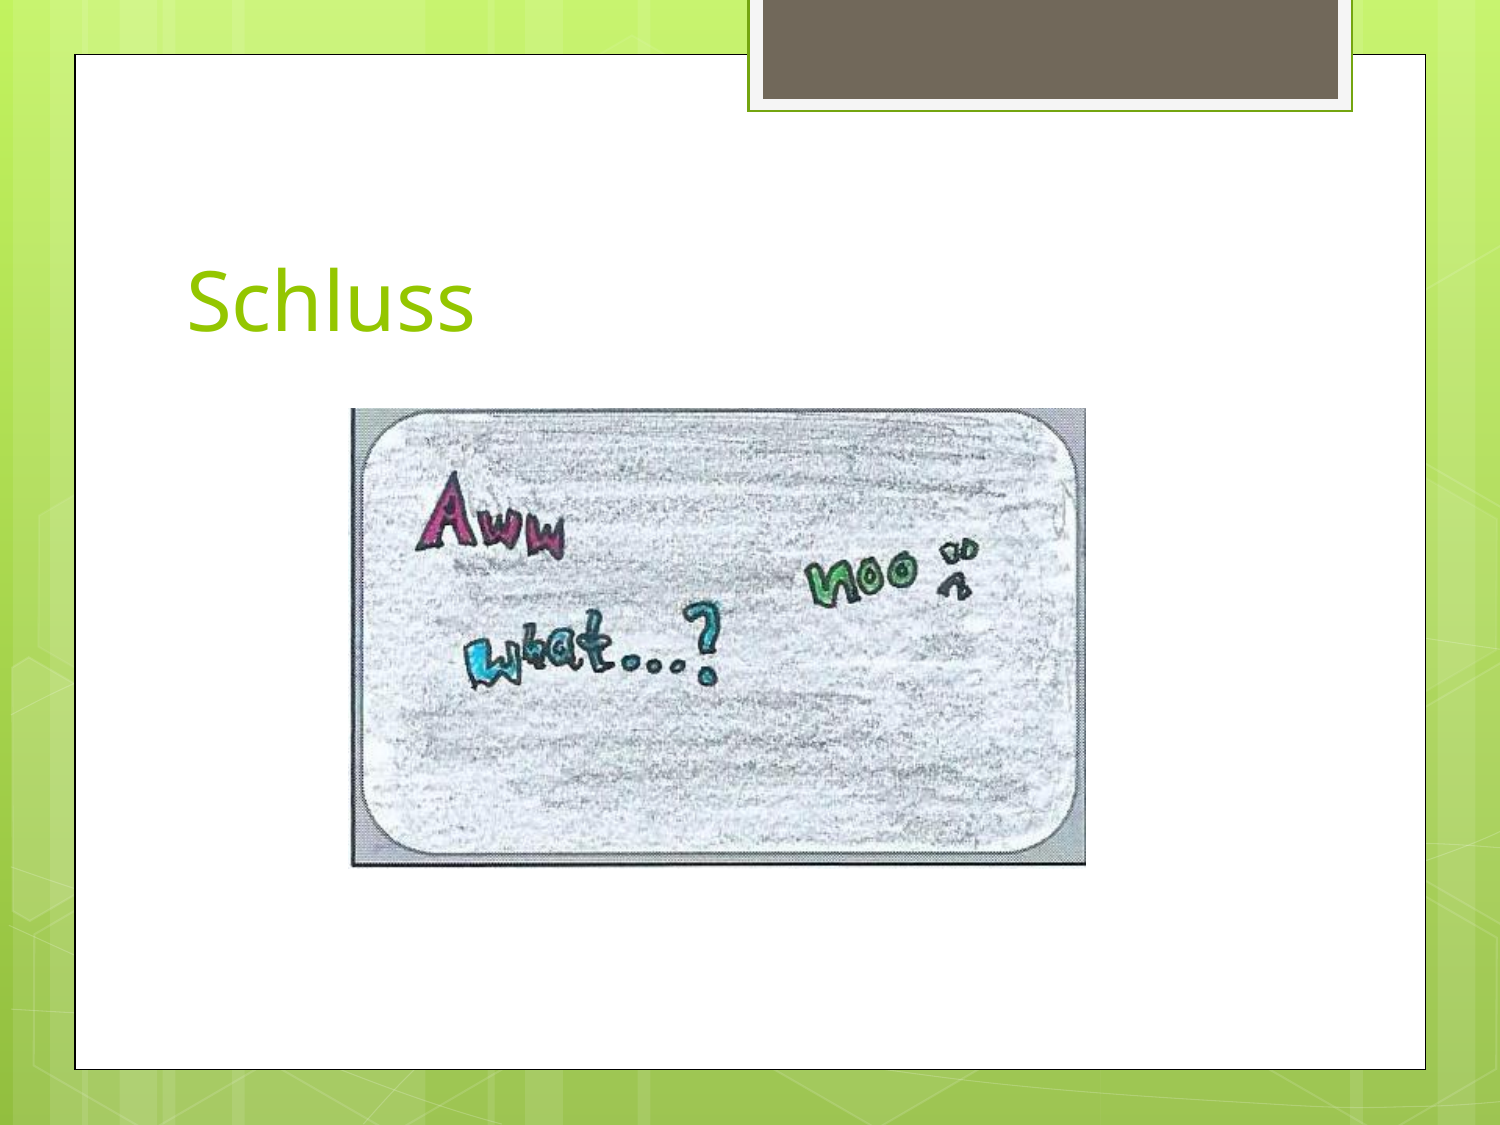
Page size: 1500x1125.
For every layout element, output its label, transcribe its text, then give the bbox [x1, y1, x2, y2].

picture [348, 408, 1086, 869]
title Schluss [171, 168, 1324, 357]
